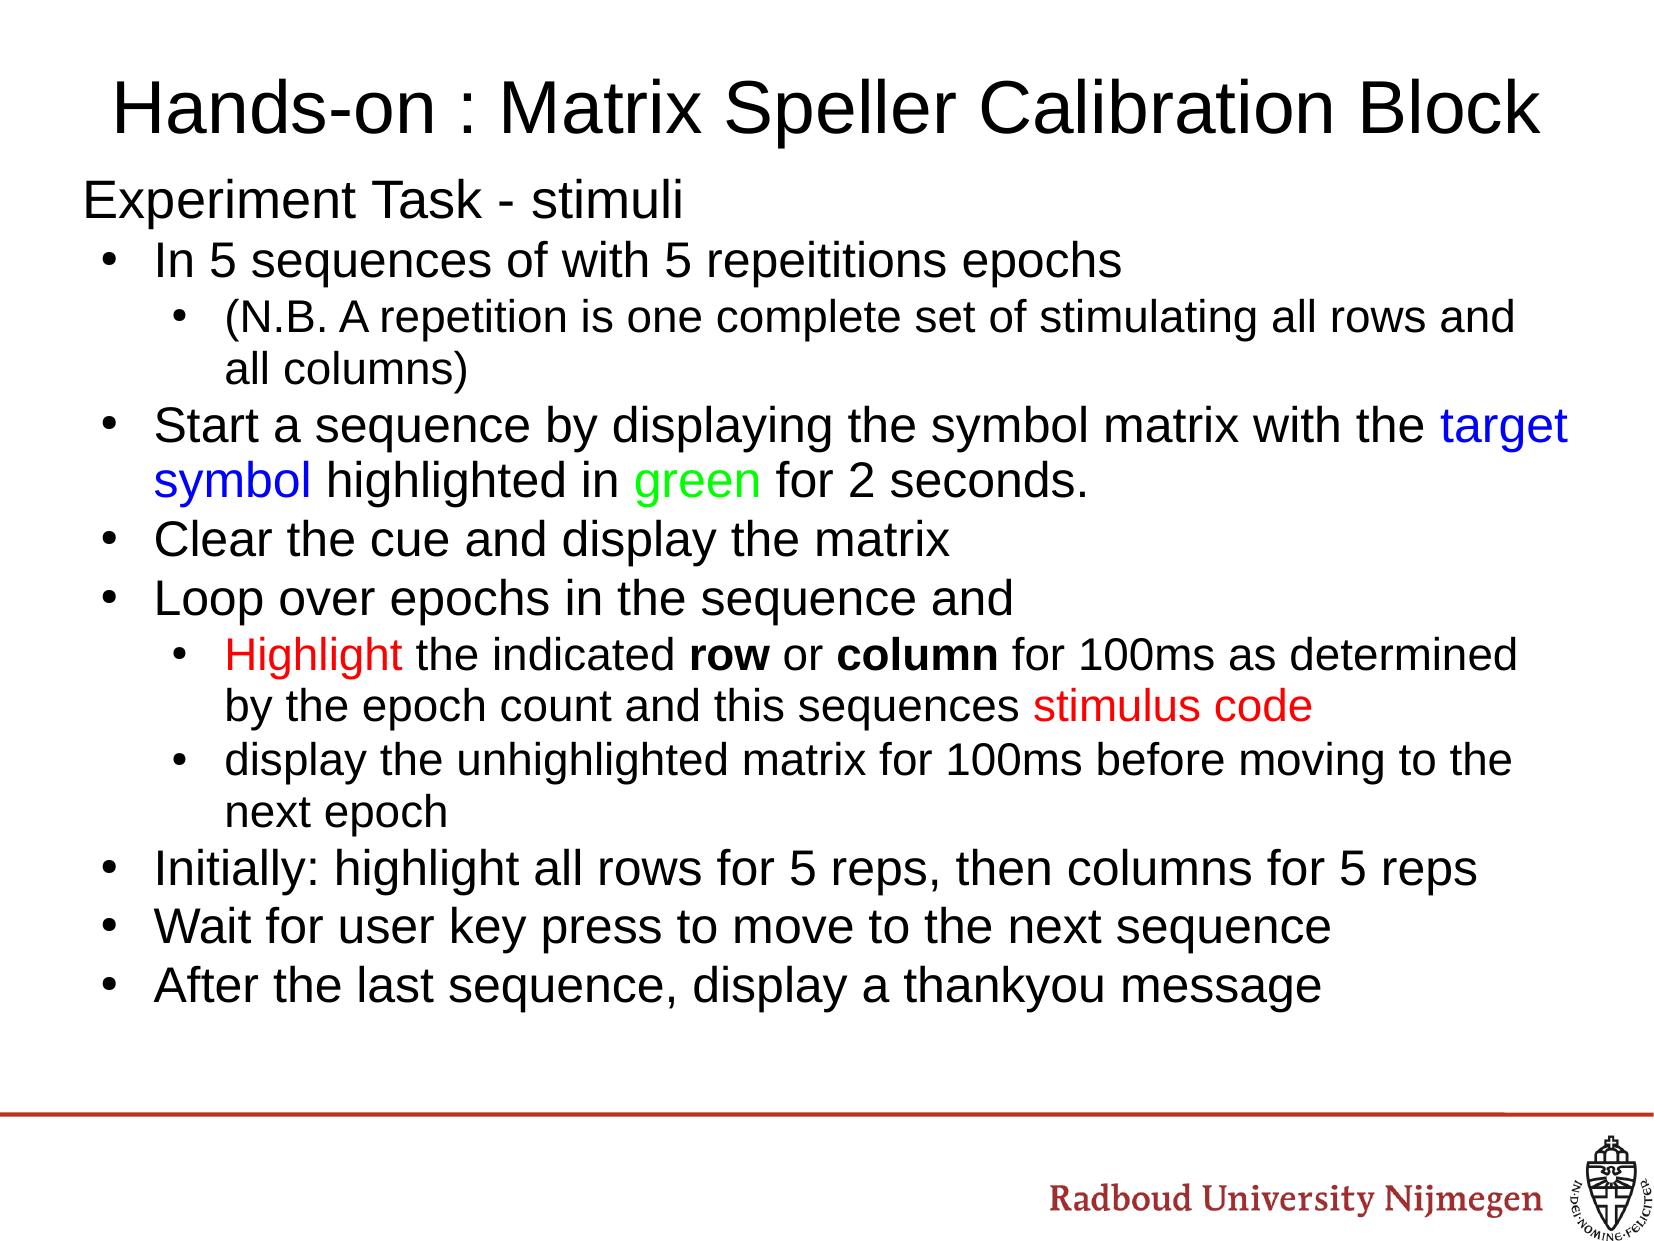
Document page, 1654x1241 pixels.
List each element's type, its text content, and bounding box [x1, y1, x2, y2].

picture [1050, 1134, 1654, 1241]
list Experiment Task - stimuli In 5 sequences of with 5 repeititions epochs (N.B. A repetition is one complete set of stimulating all rows and all columns) Start a sequence by displaying the symbol matrix with the target symbol highlighted in green for 2 seconds. Clear the cue and display the matrix Loop over epochs in the sequence and Highlight the indicated row or column for 100ms as determined by the epoch count and this sequences stimulus code display the unhighlighted matrix for 100ms before moving to the next epoch Initially: highlight all rows for 5 reps, then columns for 5 reps Wait for user key press to move to the next sequence After the last sequence, display a thankyou message [82, 169, 1571, 1069]
title Hands-on : Matrix Speller Calibration Block [82, 49, 1571, 166]
